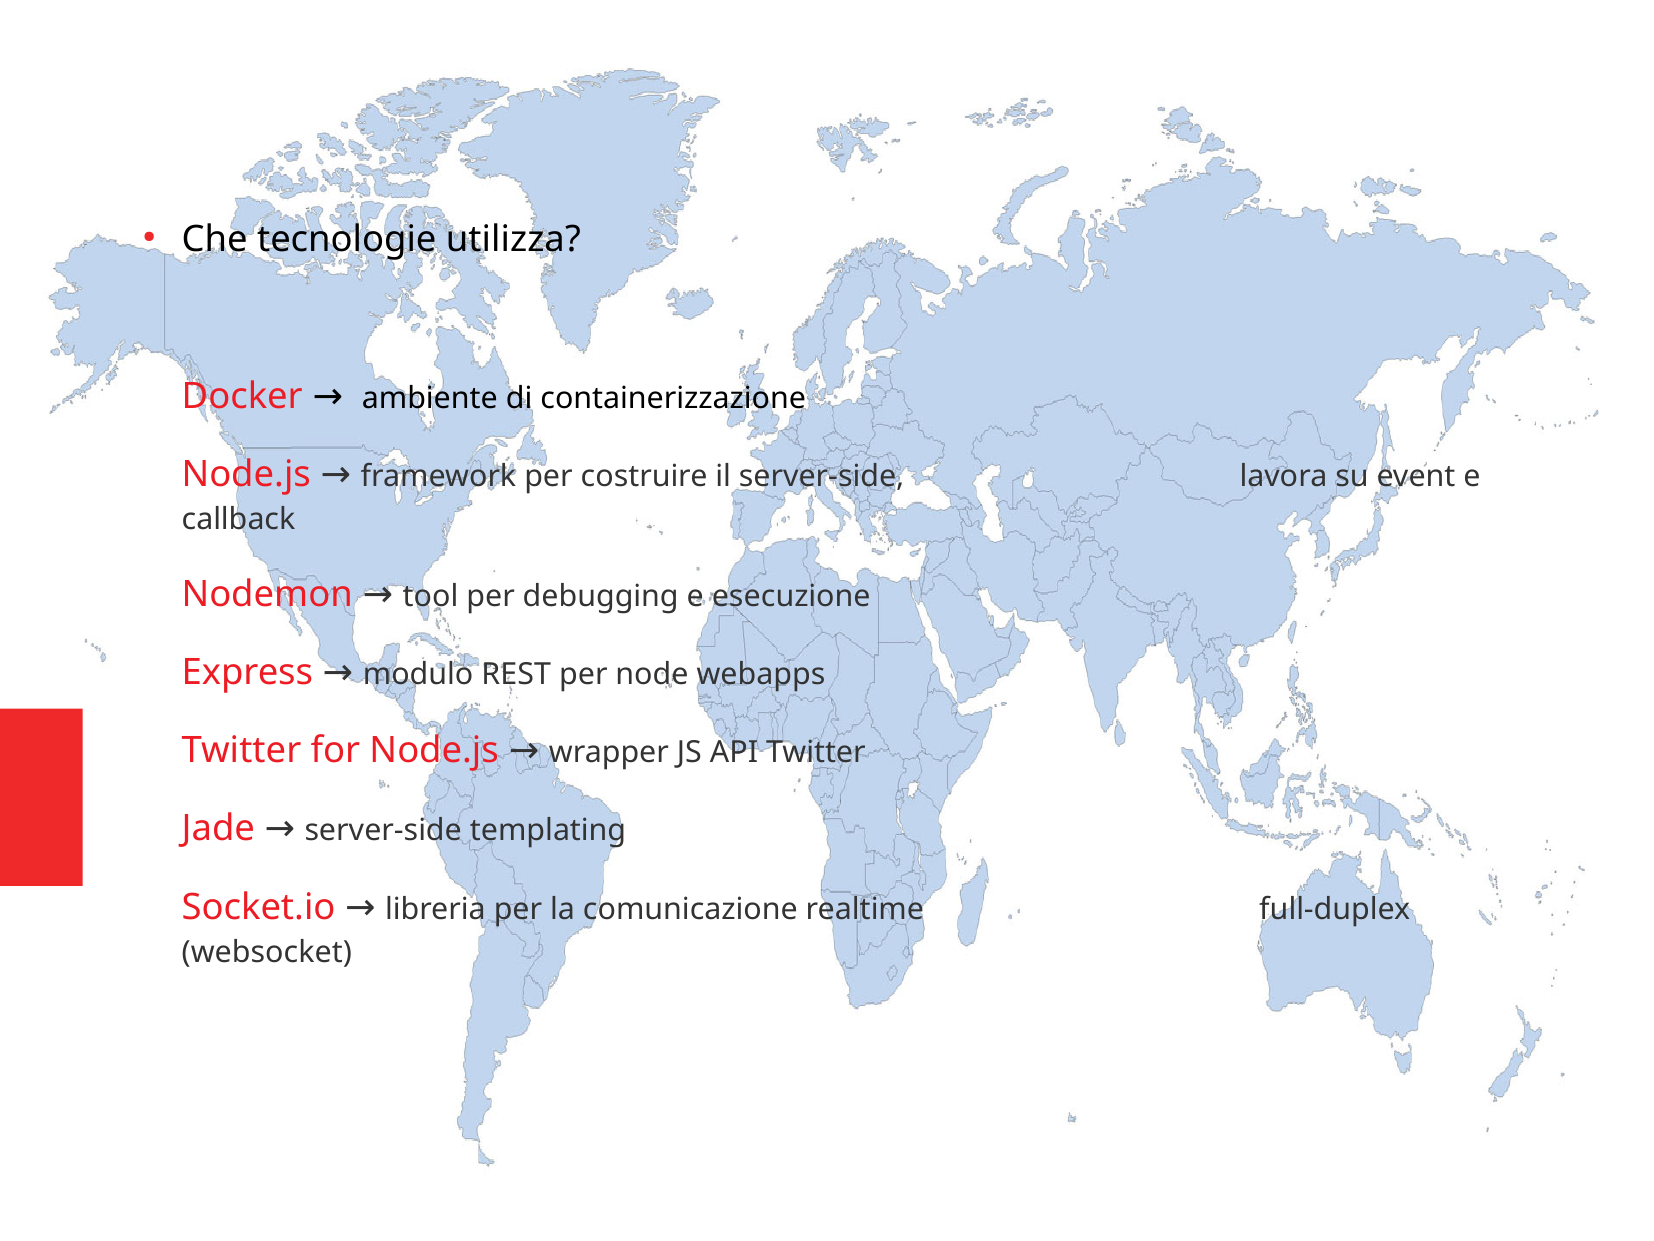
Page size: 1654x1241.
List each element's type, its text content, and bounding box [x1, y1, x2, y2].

list Che tecnologie utilizza? Docker → ambiente di containerizzazione Node.js → framework per costruire il server-side, lavora su event e callback Nodemon → tool per debugging e esecuzione Express → modulo REST per node webapps Twitter for Node.js → wrapper JS API Twitter Jade → server-side templating Socket.io → libreria per la comunicazione realtime full-duplex (websocket) [129, 212, 1548, 981]
picture [0, 0, 1654, 1241]
